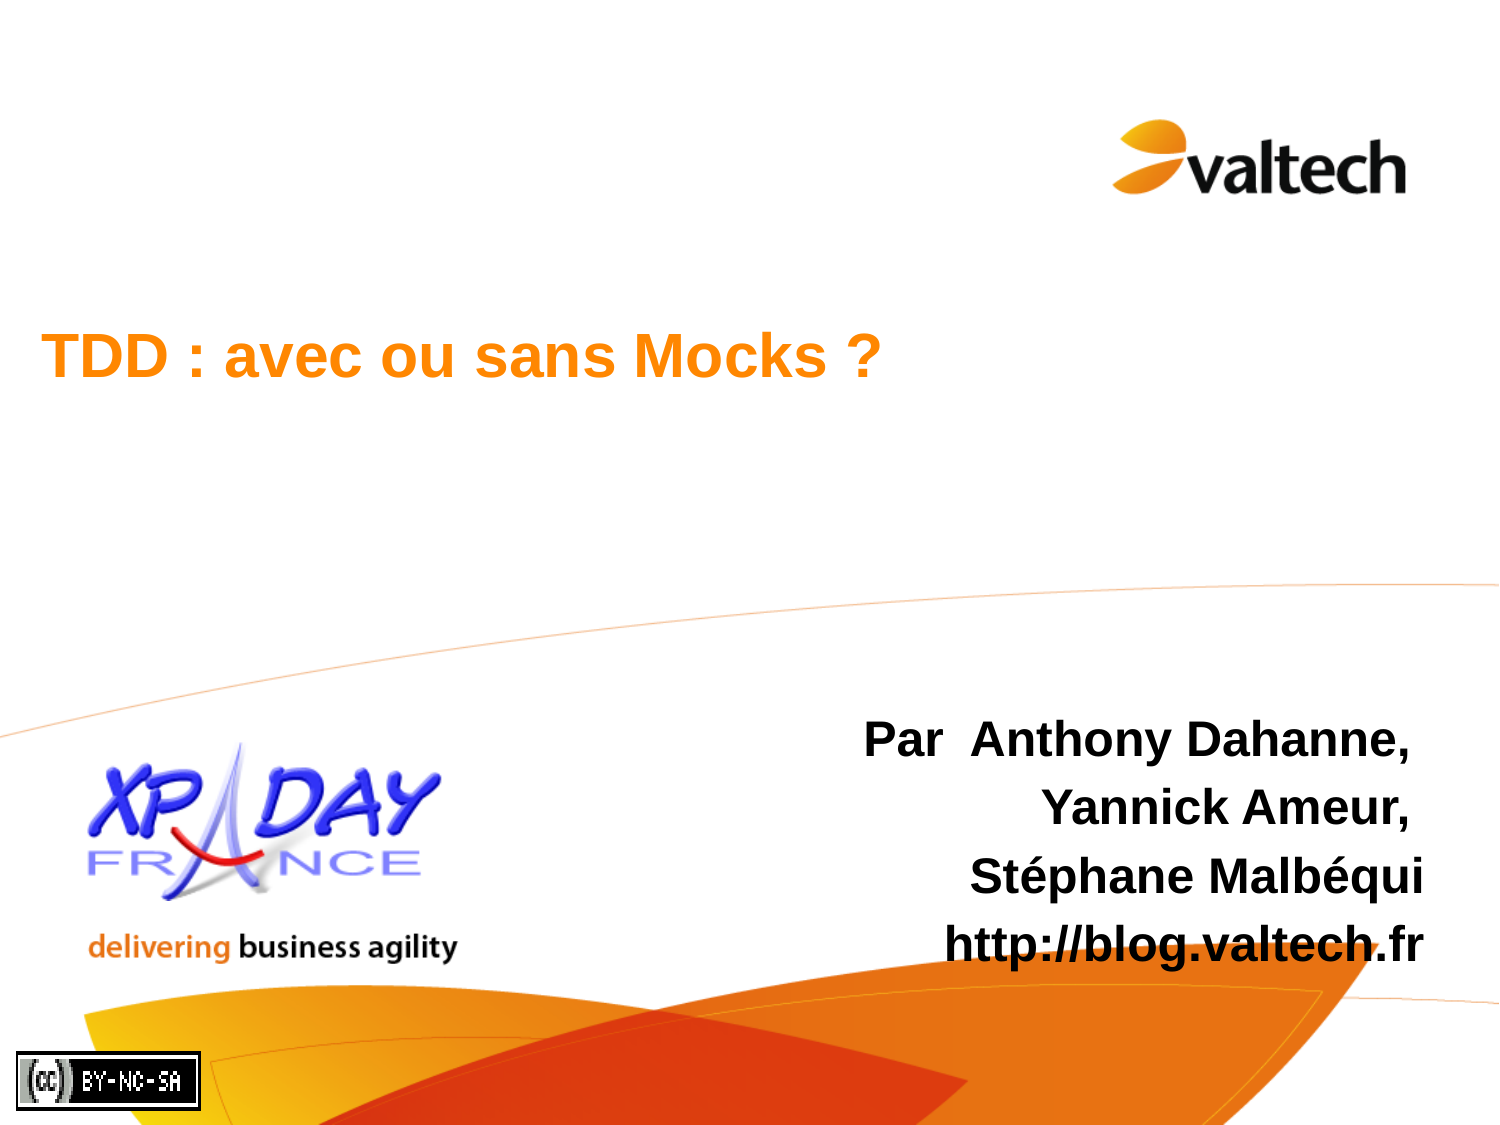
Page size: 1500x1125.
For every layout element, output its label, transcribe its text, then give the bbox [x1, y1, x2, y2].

picture [1110, 117, 1409, 197]
title TDD : avec ou sans Mocks ? [41, 267, 1402, 445]
subtitle Par Anthony Dahanne, Yannick Ameur, Stéphane Malbéqui http://blog.valtech.fr [620, 693, 1425, 990]
picture [0, 579, 1499, 1125]
